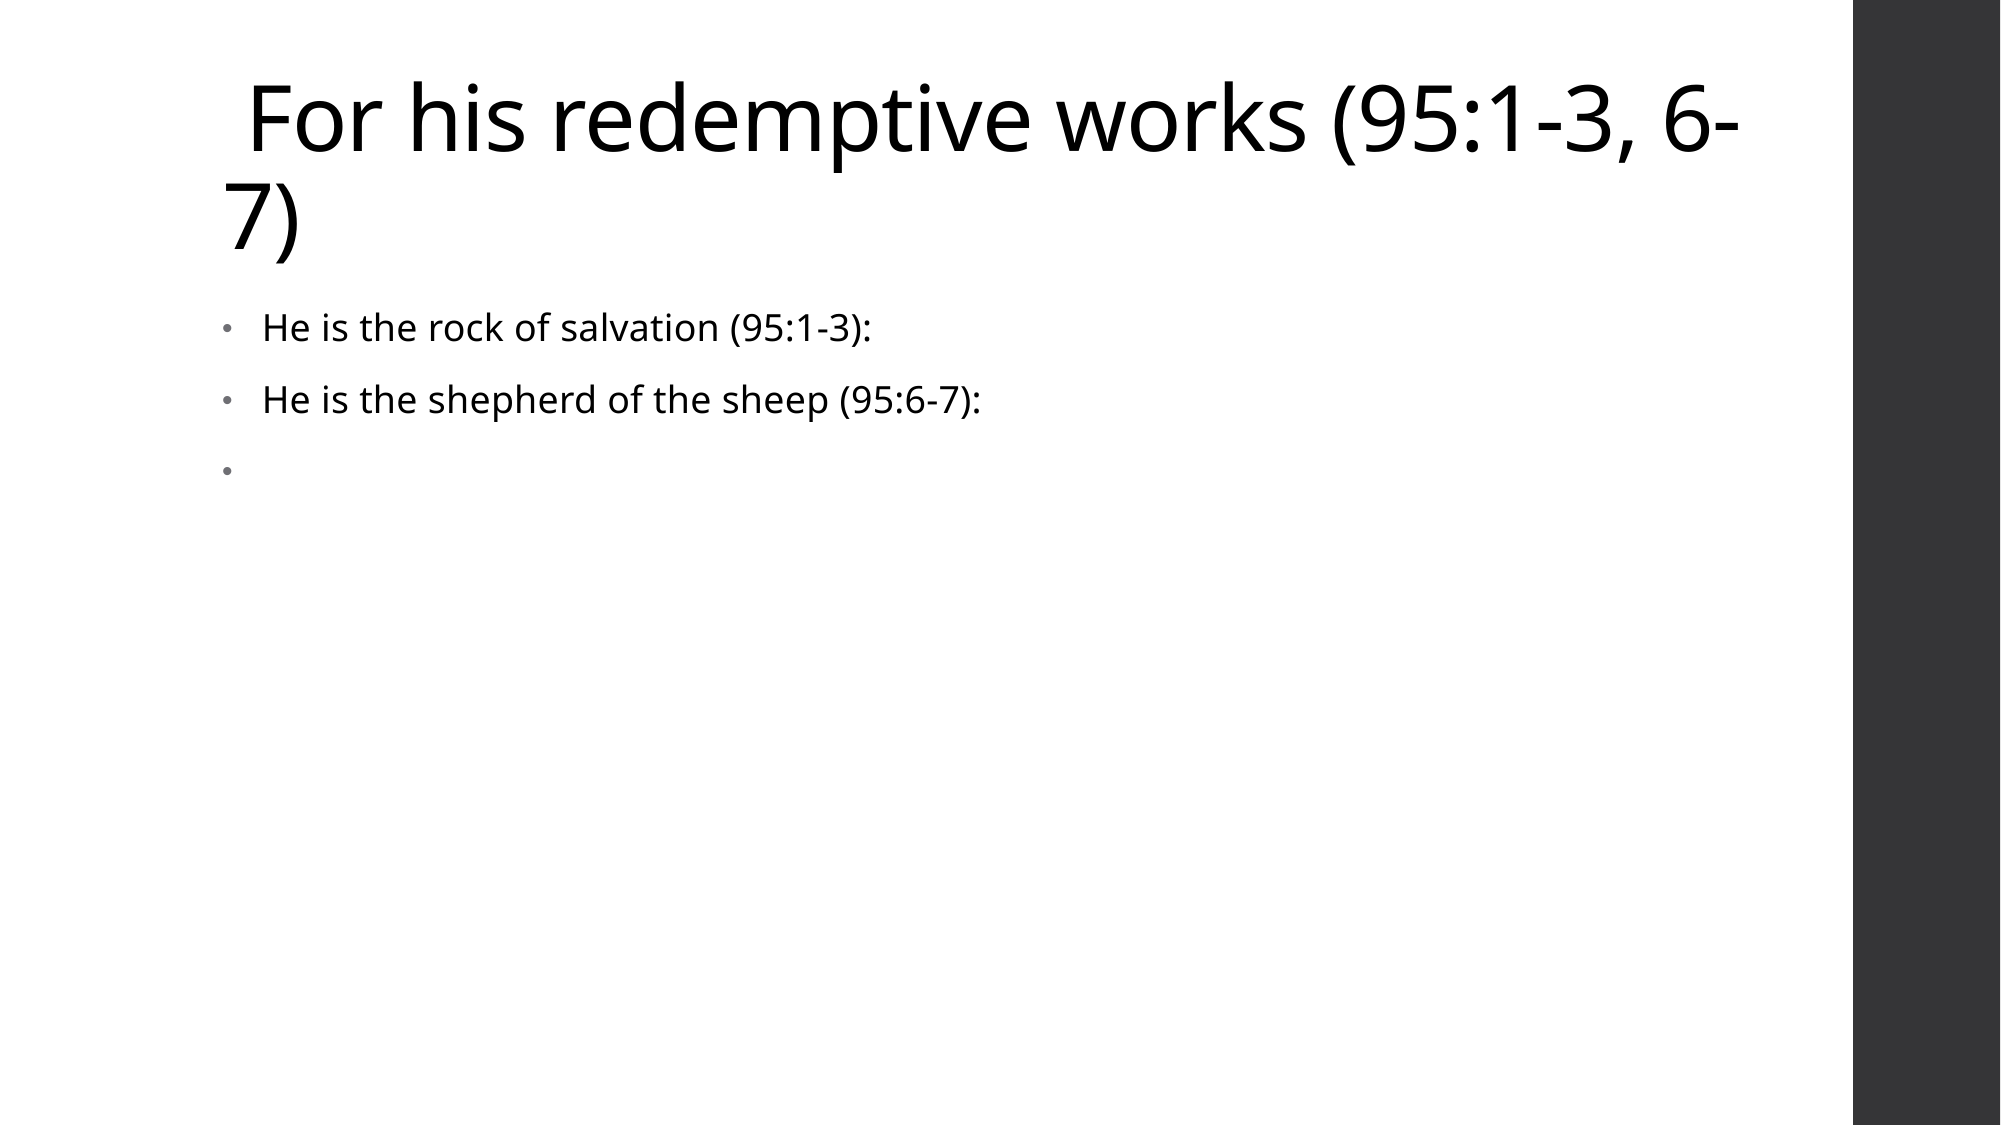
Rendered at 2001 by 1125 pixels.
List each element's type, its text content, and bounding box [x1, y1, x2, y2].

title For his redemptive works (95:1-3, 6-7) [206, 60, 1797, 278]
list He is the rock of salvation (95:1-3): He is the shepherd of the sheep (95:6-7): [206, 299, 1617, 1014]
